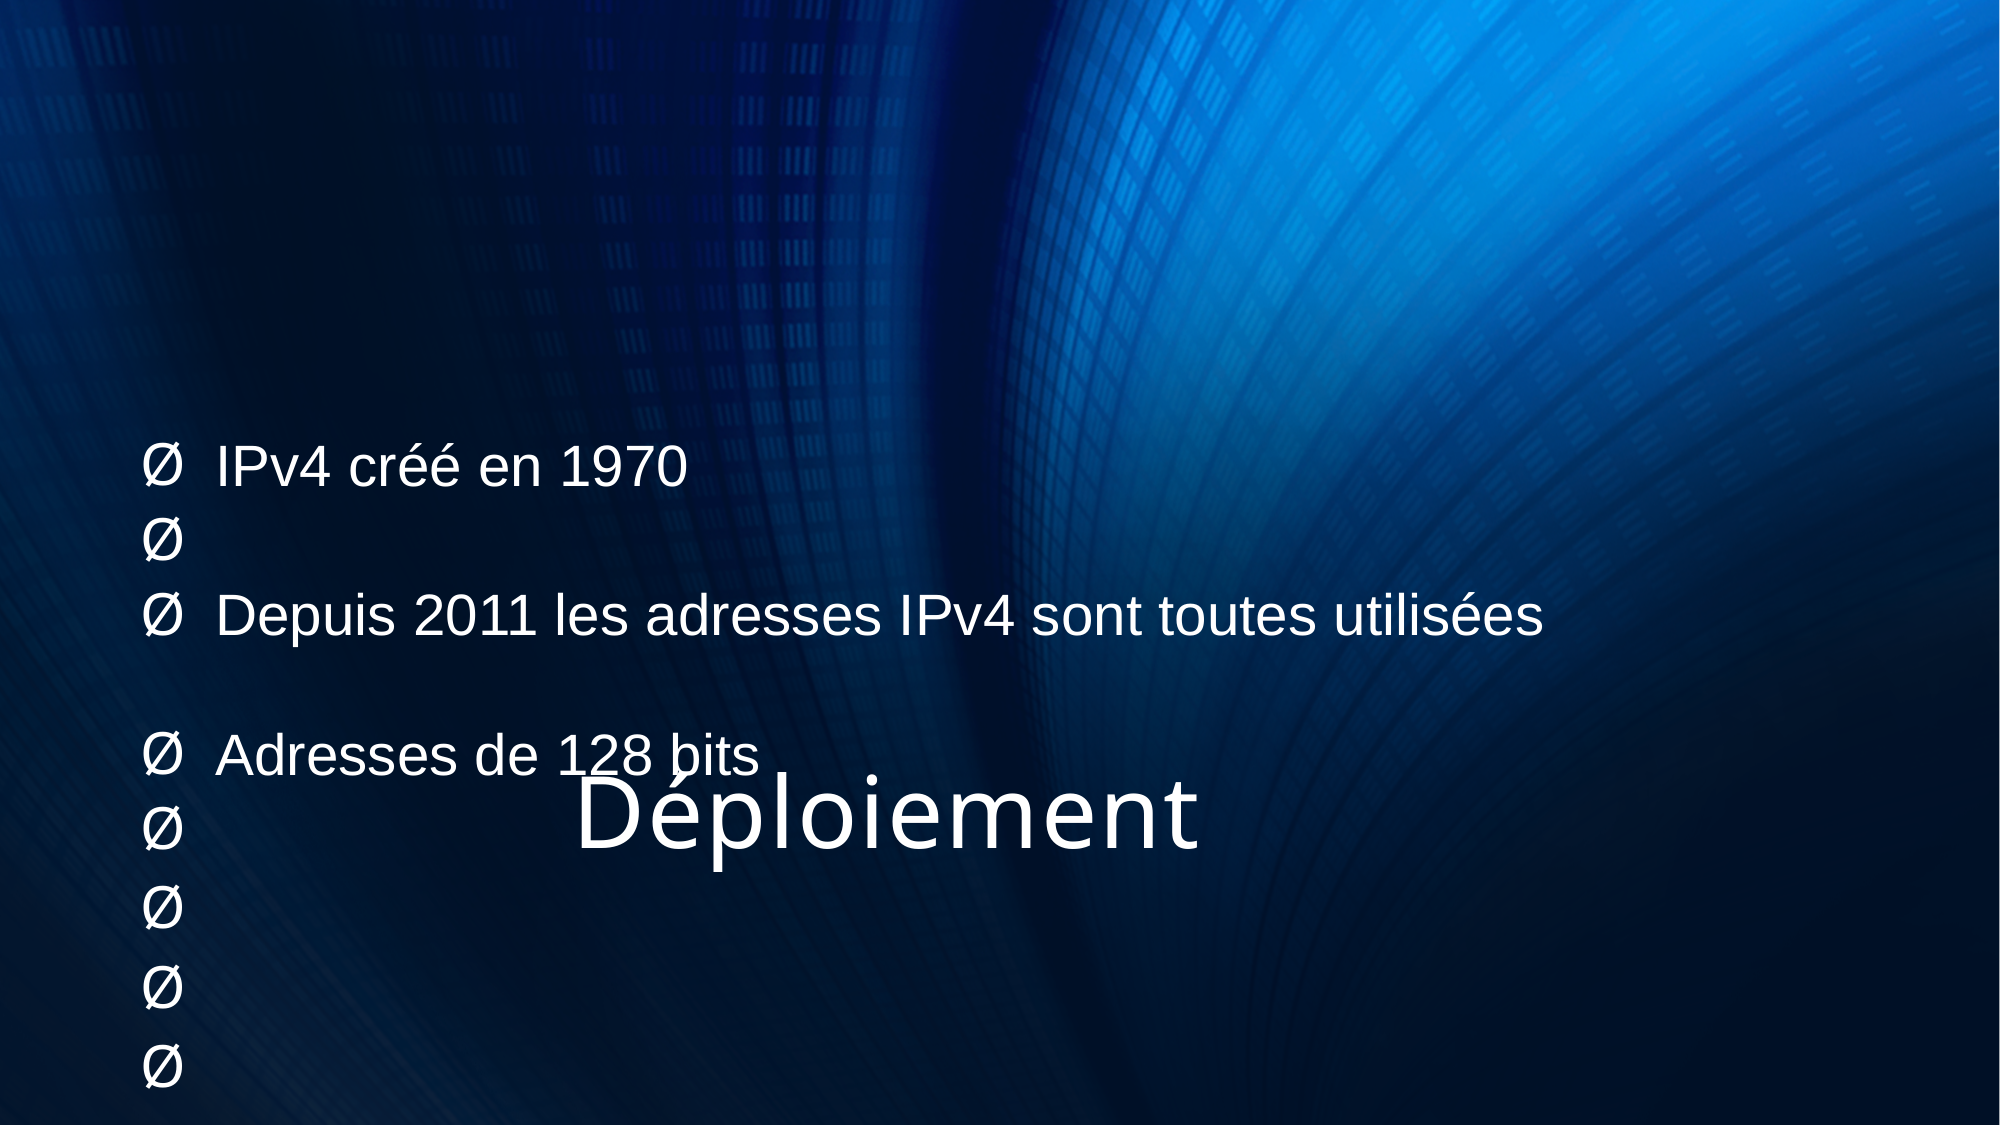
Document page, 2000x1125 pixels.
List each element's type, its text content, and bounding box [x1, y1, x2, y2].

title Déploiement [185, 75, 1815, 200]
text_box IPv4 créé en 1970 Depuis 2011 les adresses IPv4 sont toutes utilisées Adresses de 128 bits [125, 420, 1874, 1073]
